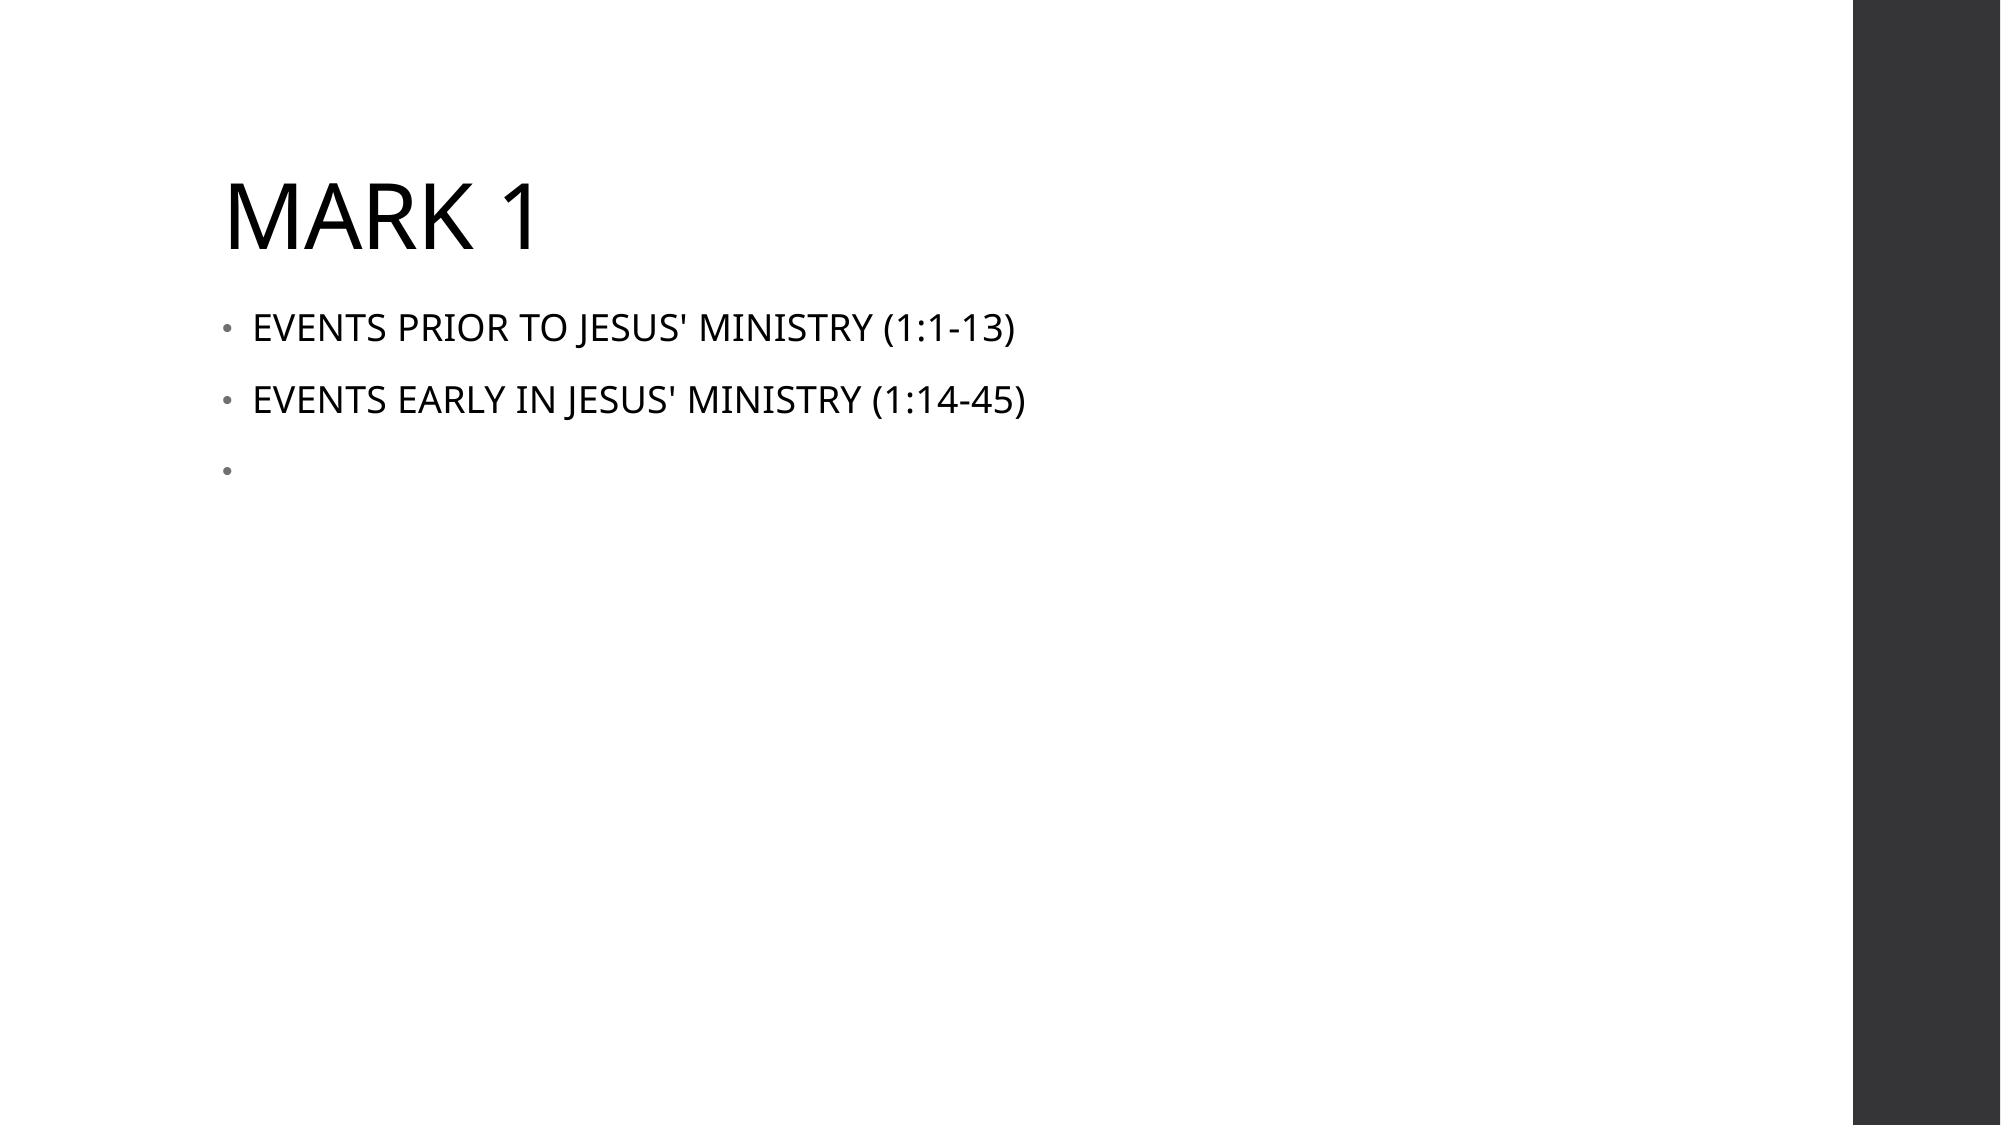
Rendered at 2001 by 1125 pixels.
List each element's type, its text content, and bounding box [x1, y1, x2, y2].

title MARK 1 [206, 60, 1797, 278]
list EVENTS PRIOR TO JESUS' MINISTRY (1:1-13) EVENTS EARLY IN JESUS' MINISTRY (1:14-45) [206, 299, 1617, 1014]
